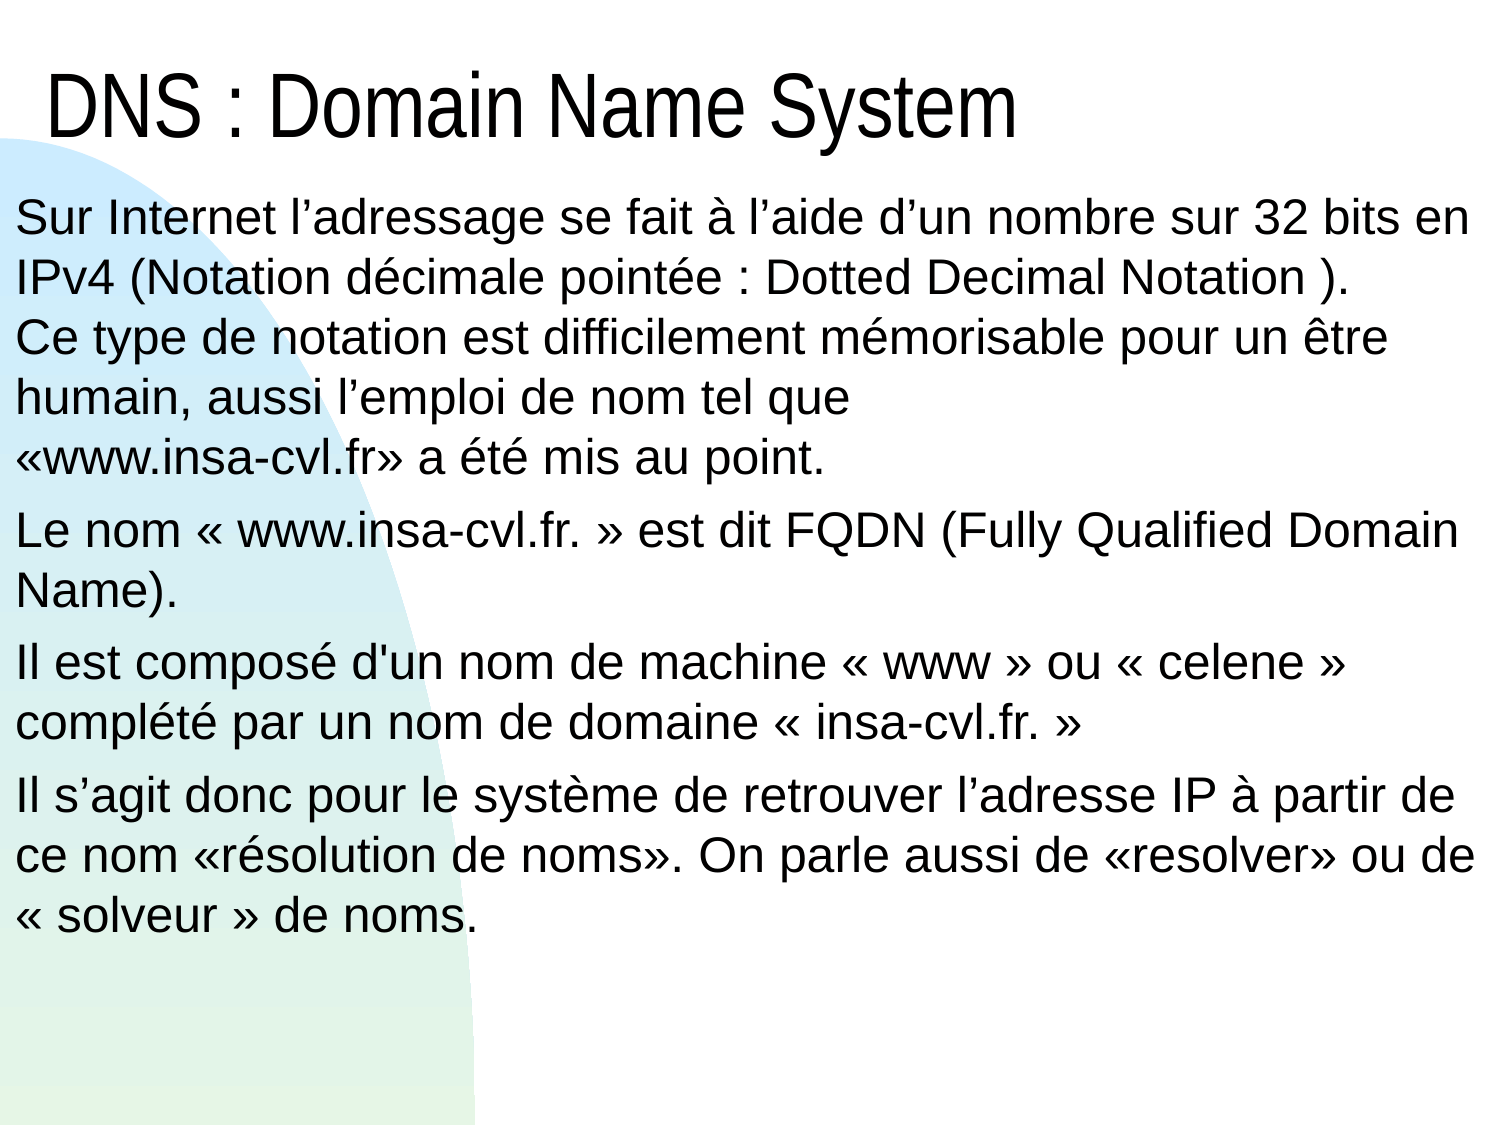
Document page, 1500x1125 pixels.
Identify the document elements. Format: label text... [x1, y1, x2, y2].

subtitle Sur Internet l’adressage se fait à l’aide d’un nombre sur 32 bits en IPv4 (Notation décimale pointée : Dotted Decimal Notation ). Ce type de notation est difficilement mémorisable pour un être humain, aussi l’emploi de nom tel que «www.insa-cvl.fr» a été mis au point. Le nom « www.insa-cvl.fr. » est dit FQDN (Fully Qualified Domain Name). Il est composé d'un nom de machine « www » ou « celene » complété par un nom de domaine « insa-cvl.fr. » Il s’agit donc pour le système de retrouver l’adresse IP à partir de ce nom «résolution de noms». On parle aussi de «resolver» ou de « solveur » de noms. [0, 177, 1500, 1115]
title DNS : Domain Name System [30, 46, 1500, 177]
